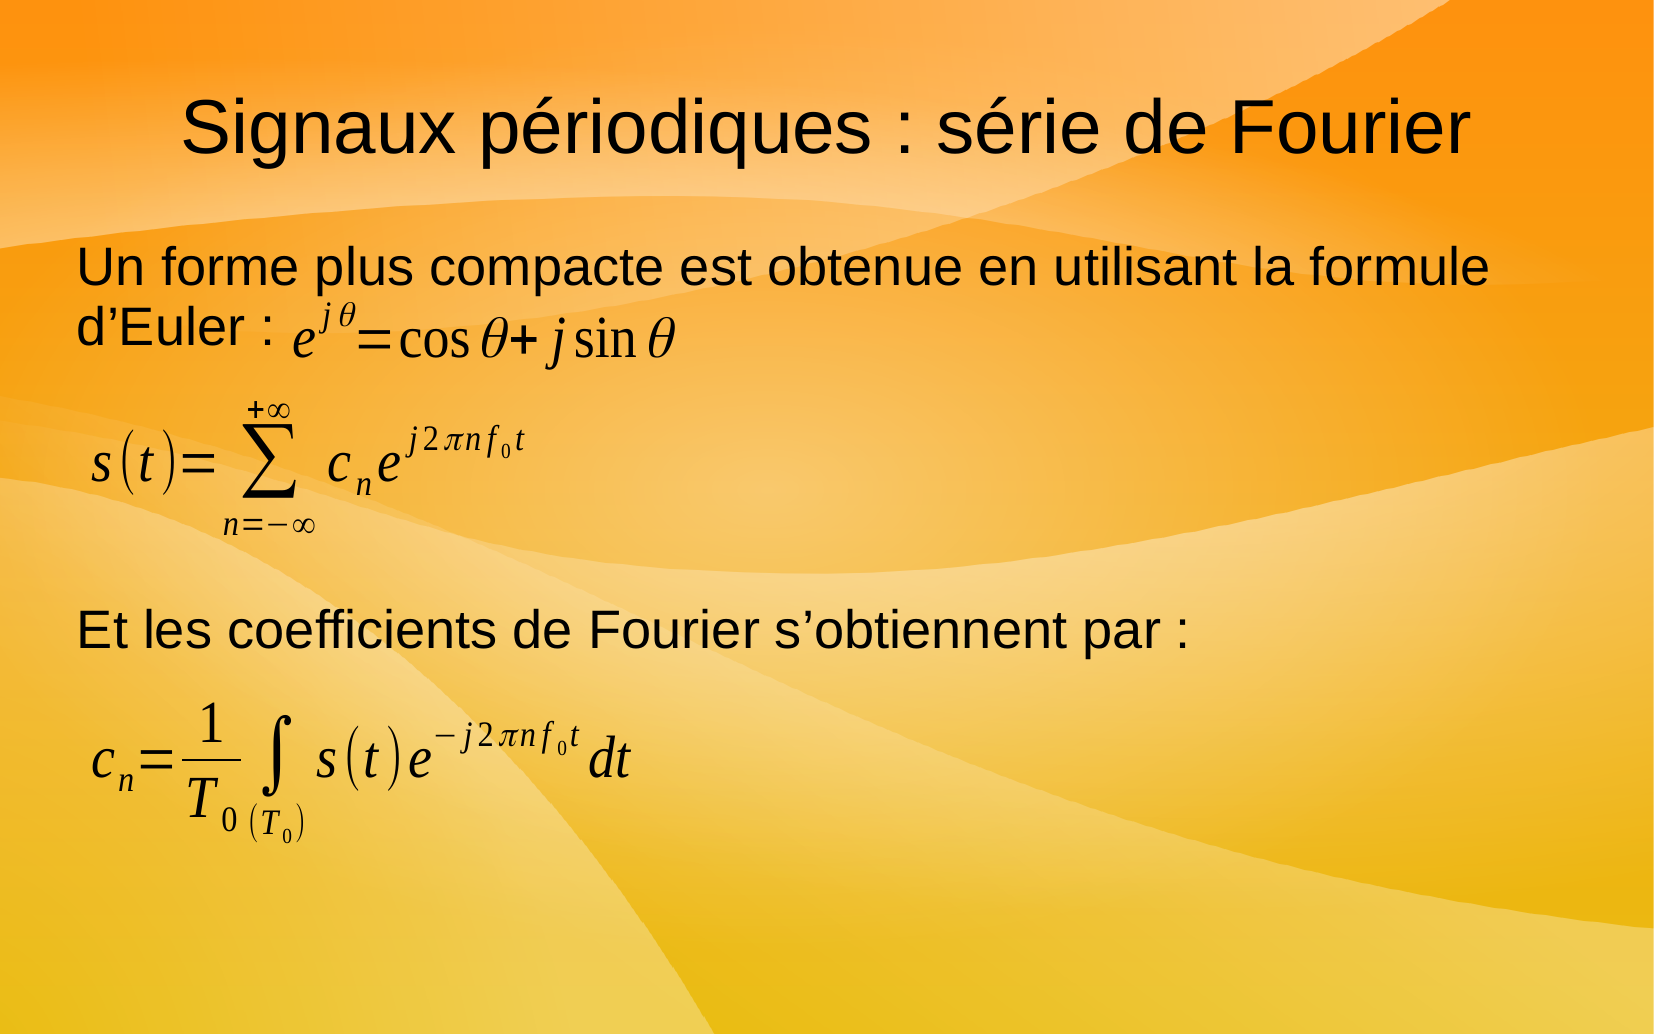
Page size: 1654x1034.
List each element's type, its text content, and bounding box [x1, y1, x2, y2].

picture [0, 0, 1654, 1034]
chart [83, 399, 533, 543]
title Signaux périodiques : série de Fourier [82, 41, 1571, 214]
chart [284, 295, 680, 371]
chart [83, 689, 640, 848]
subtitle Un forme plus compacte est obtenue en utilisant la formule d’Euler : Et les coefficients de Fourier s’obtiennent par : [76, 236, 1565, 916]
